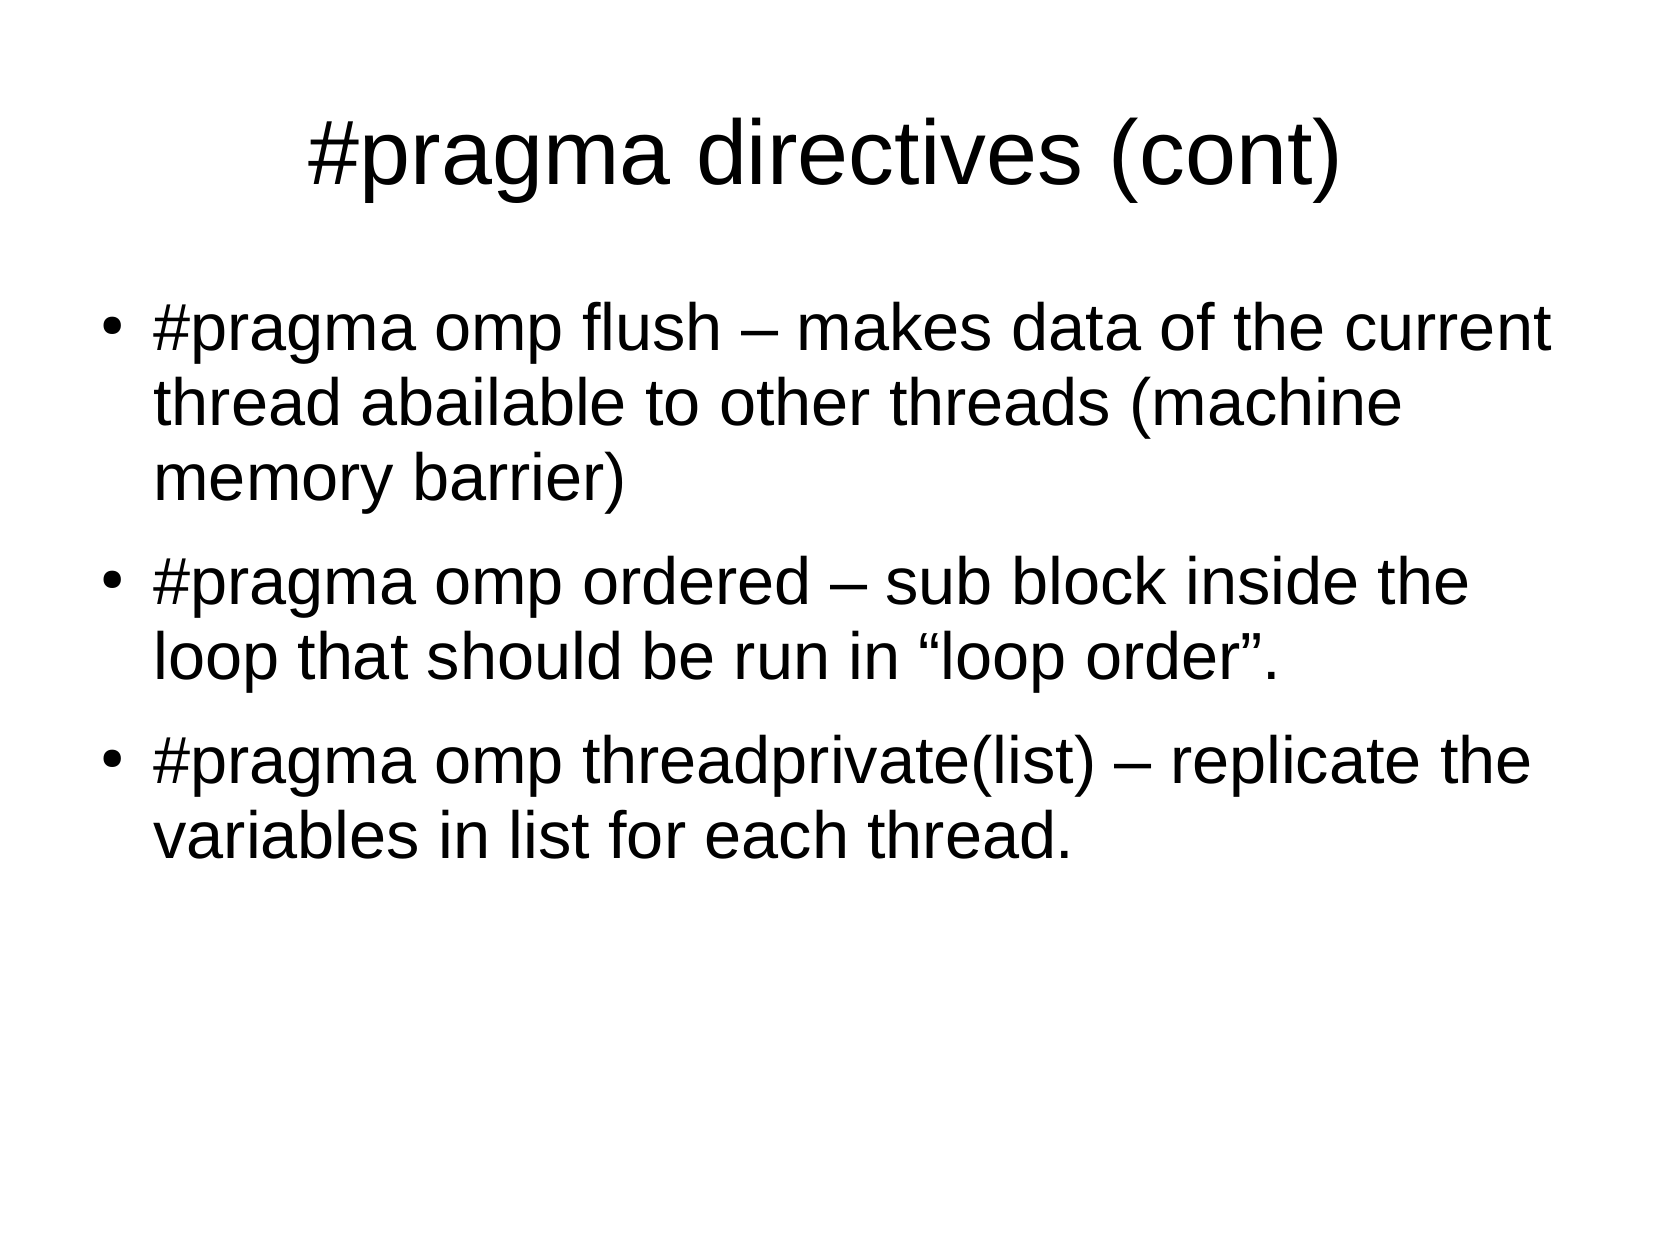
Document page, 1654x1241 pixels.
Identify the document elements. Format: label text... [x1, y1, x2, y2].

title #pragma directives (cont) [82, 49, 1571, 257]
list #pragma omp flush – makes data of the current thread abailable to other threads (machine memory barrier) #pragma omp ordered – sub block inside the loop that should be run in “loop order”. #pragma omp threadprivate(list) – replicate the variables in list for each thread. [82, 290, 1571, 1109]
